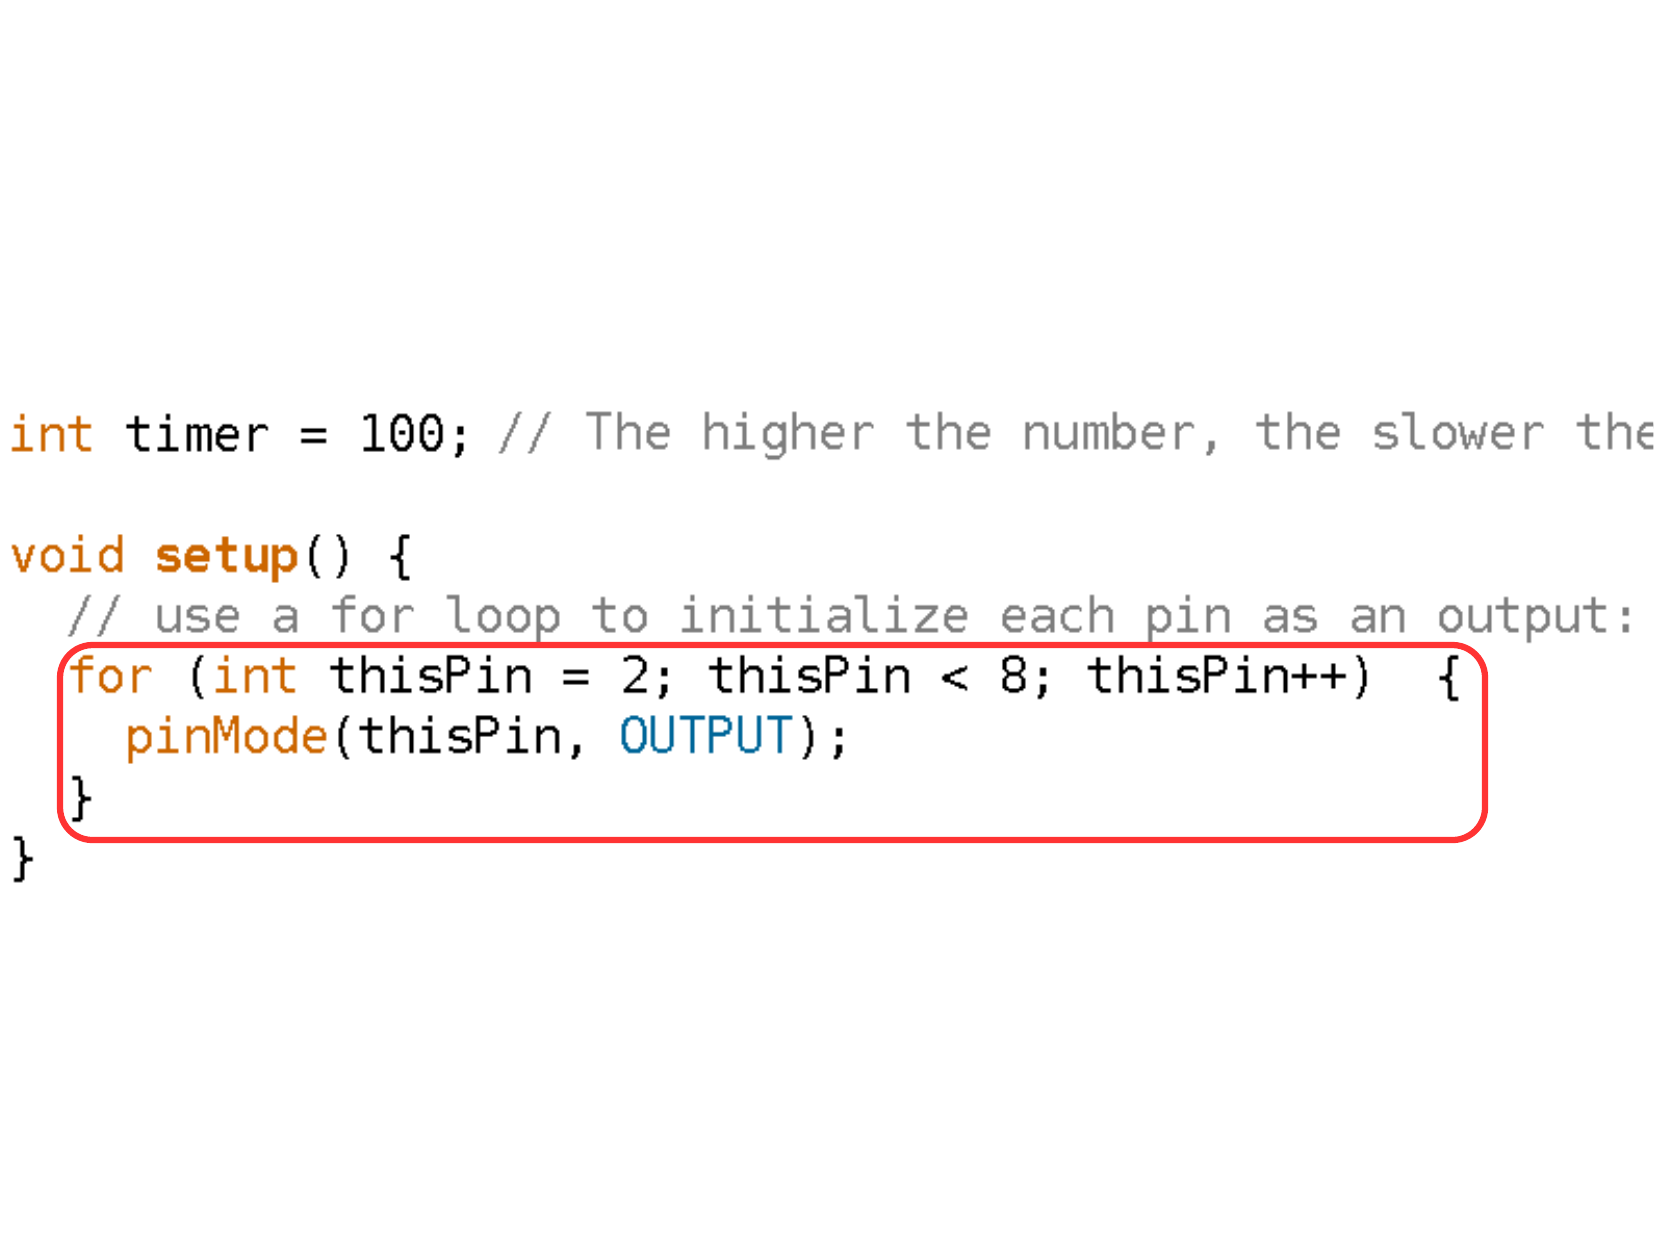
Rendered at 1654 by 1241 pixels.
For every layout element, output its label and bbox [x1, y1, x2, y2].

picture [0, 404, 1654, 893]
